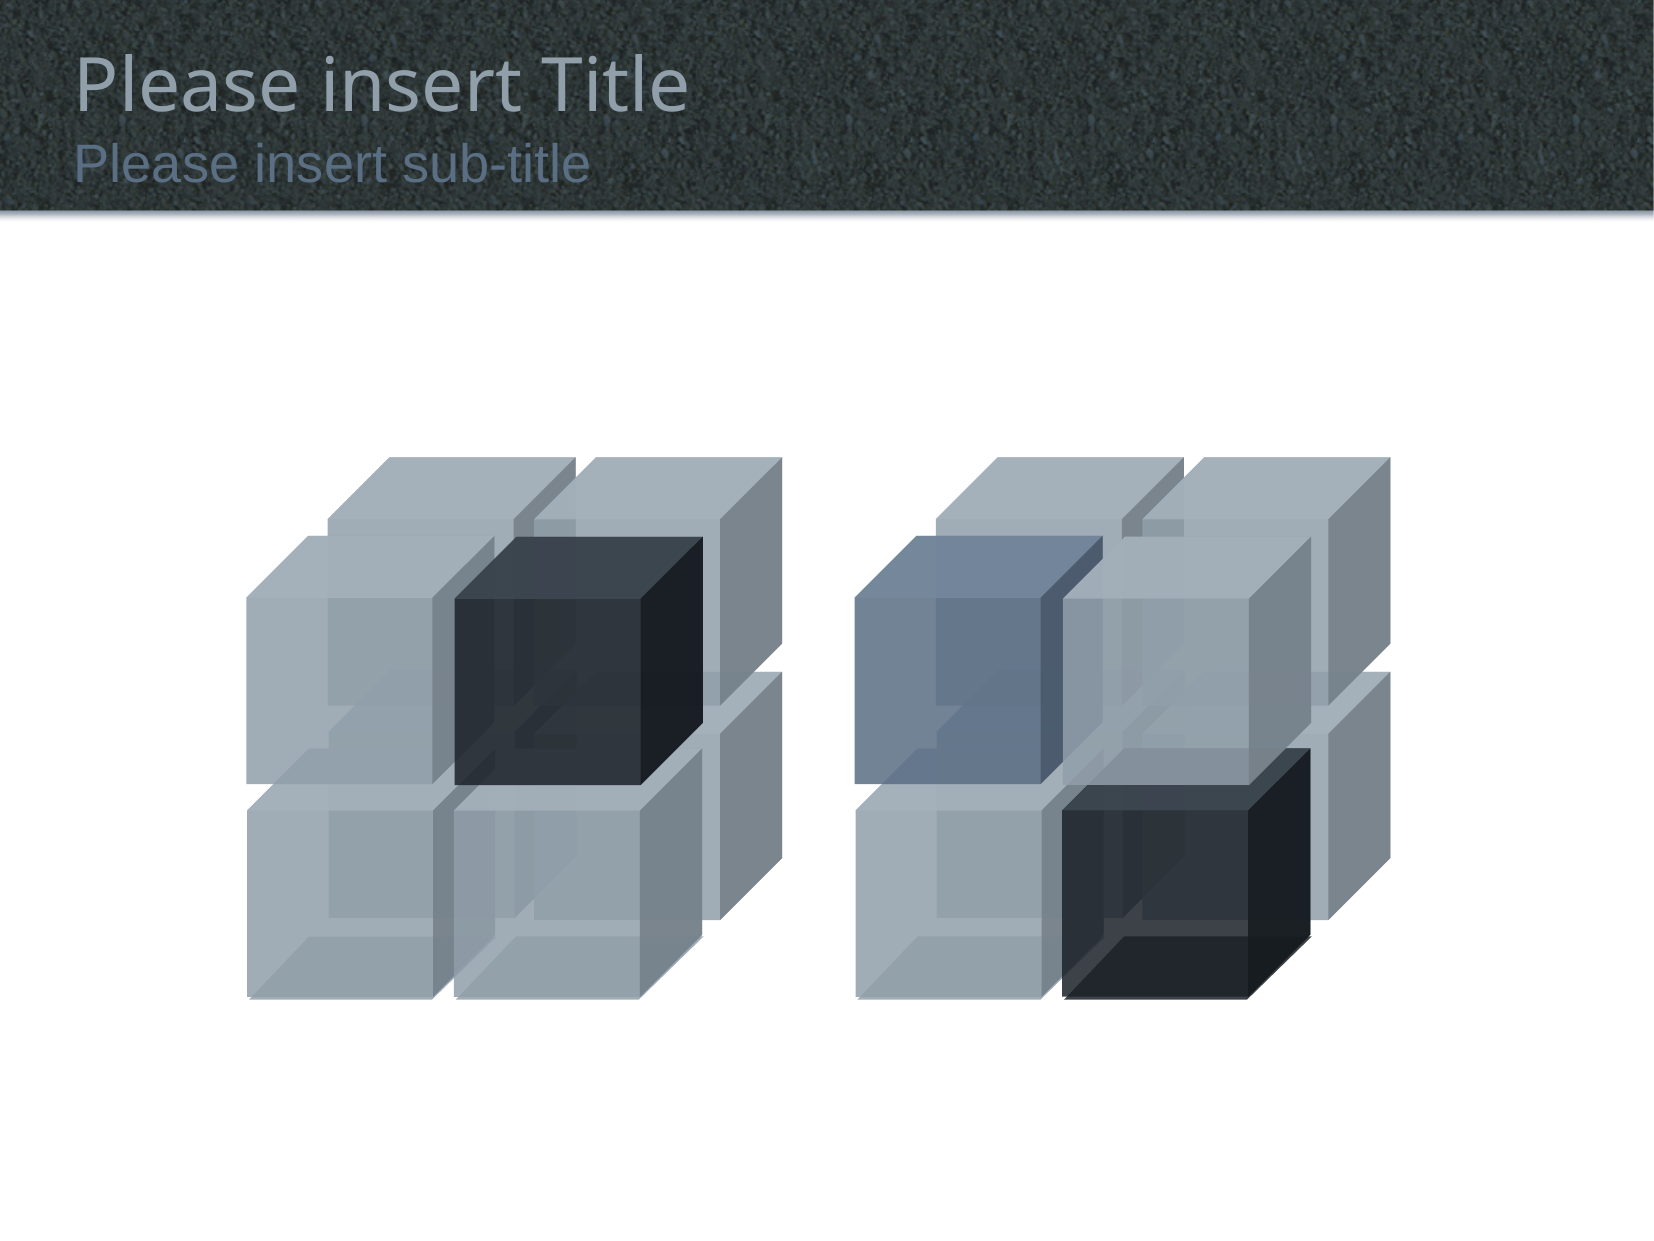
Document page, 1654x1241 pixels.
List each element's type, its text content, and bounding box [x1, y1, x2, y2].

picture [0, 0, 1654, 1241]
text_box [854, 457, 1391, 1000]
text_box [246, 457, 783, 1000]
text_box Please insert Title Please insert sub-title [59, 23, 1554, 205]
